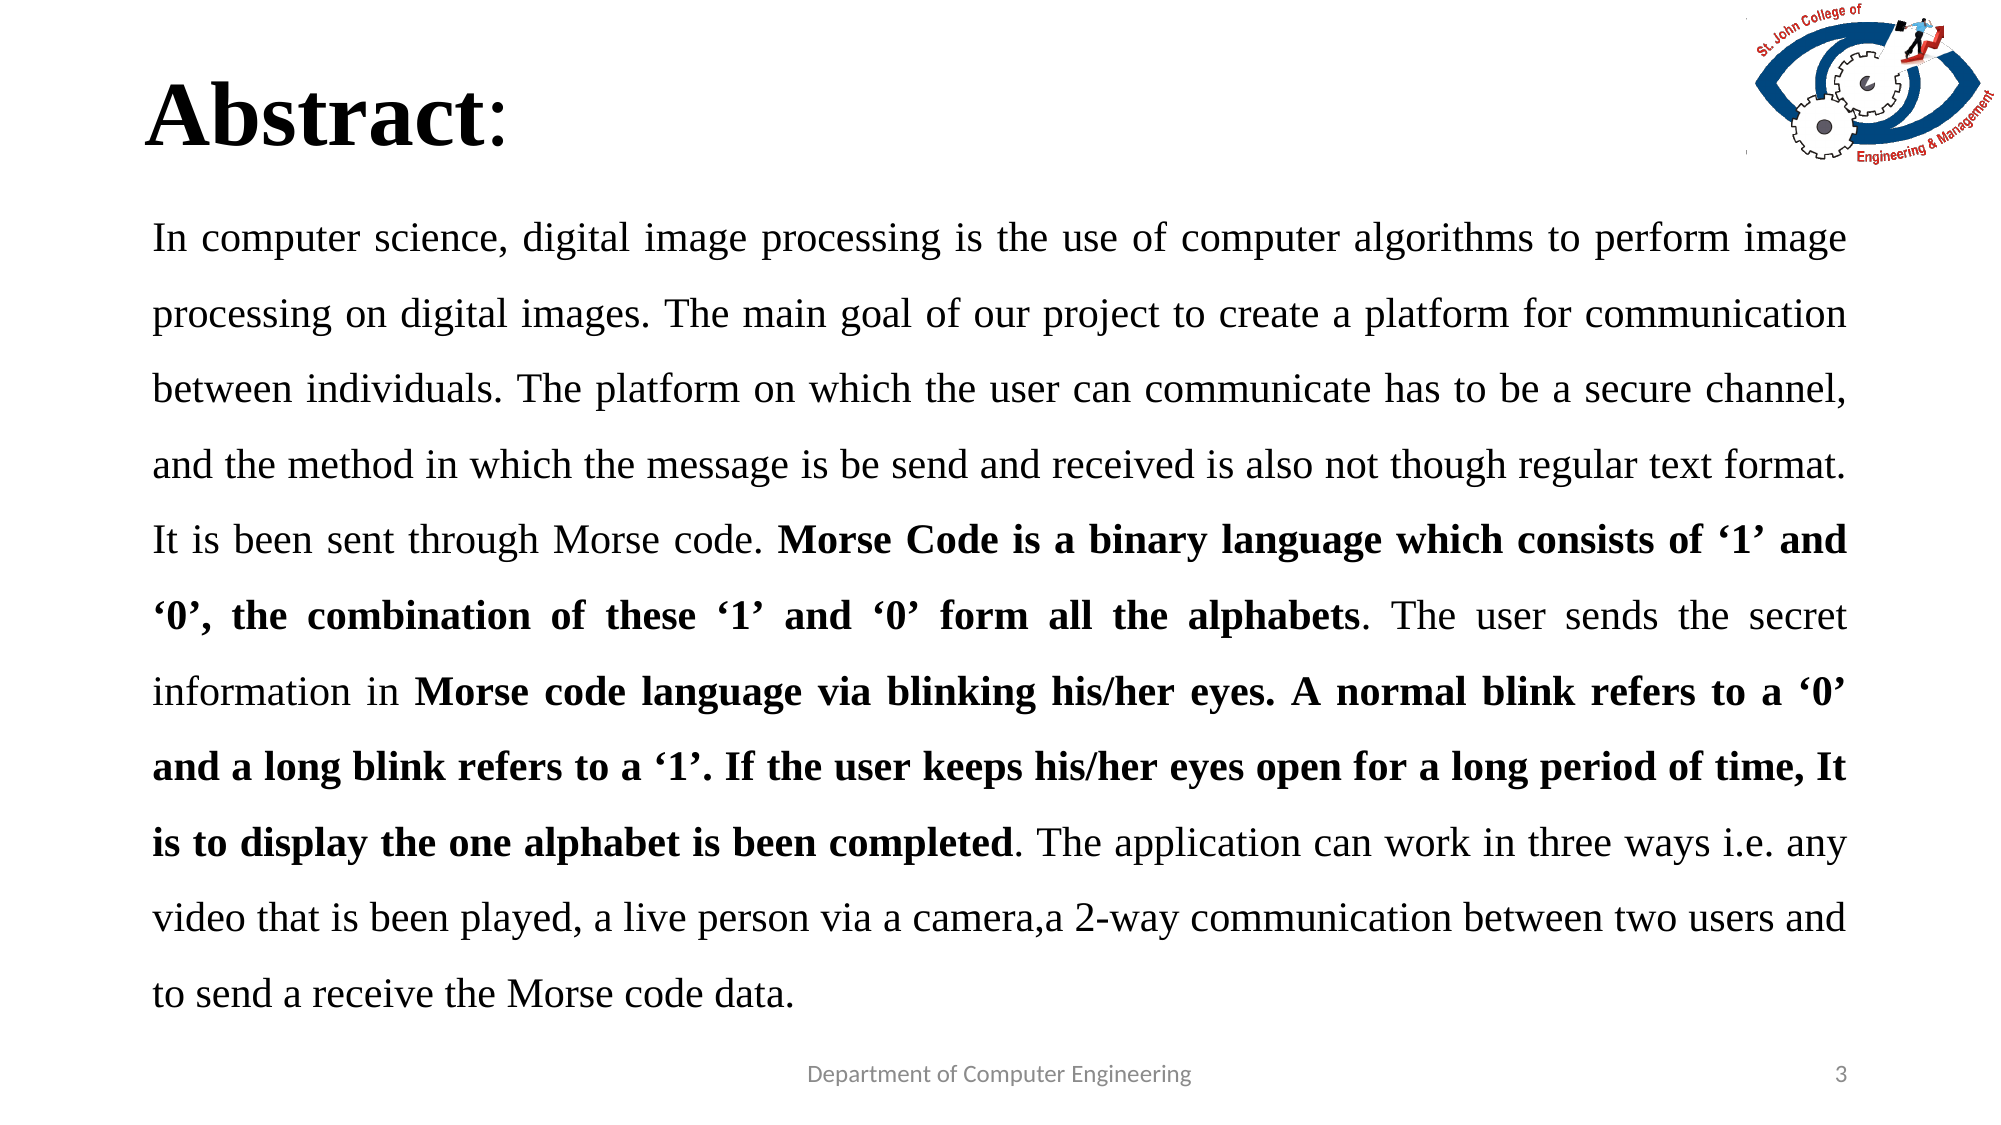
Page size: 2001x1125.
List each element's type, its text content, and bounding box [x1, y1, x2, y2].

list In computer science, digital image processing is the use of computer algorithms to perform image processing on digital images. The main goal of our project to create a platform for communication between individuals. The platform on which the user can communicate has to be a secure channel, and the method in which the message is be send and received is also not though regular text format. It is been sent through Morse code. Morse Code is a binary language which consists of ‘1’ and ‘0’, the combination of these ‘1’ and ‘0’ form all the alphabets. The user sends the secret information in Morse code language via blinking his/her eyes. A normal blink refers to a ‘0’ and a long blink refers to a ‘1’. If the user keeps his/her eyes open for a long period of time, It is to display the one alphabet is been completed. The application can work in three ways i.e. any video that is been played, a live person via a camera,a 2-way communication between two users and to send a receive the Morse code data. [137, 177, 1863, 1028]
footer Department of Computer Engineering [662, 1042, 1338, 1103]
slide_number <number> [1412, 1042, 1863, 1103]
title Abstract: [129, 7, 1855, 225]
picture [1746, 0, 2000, 168]
